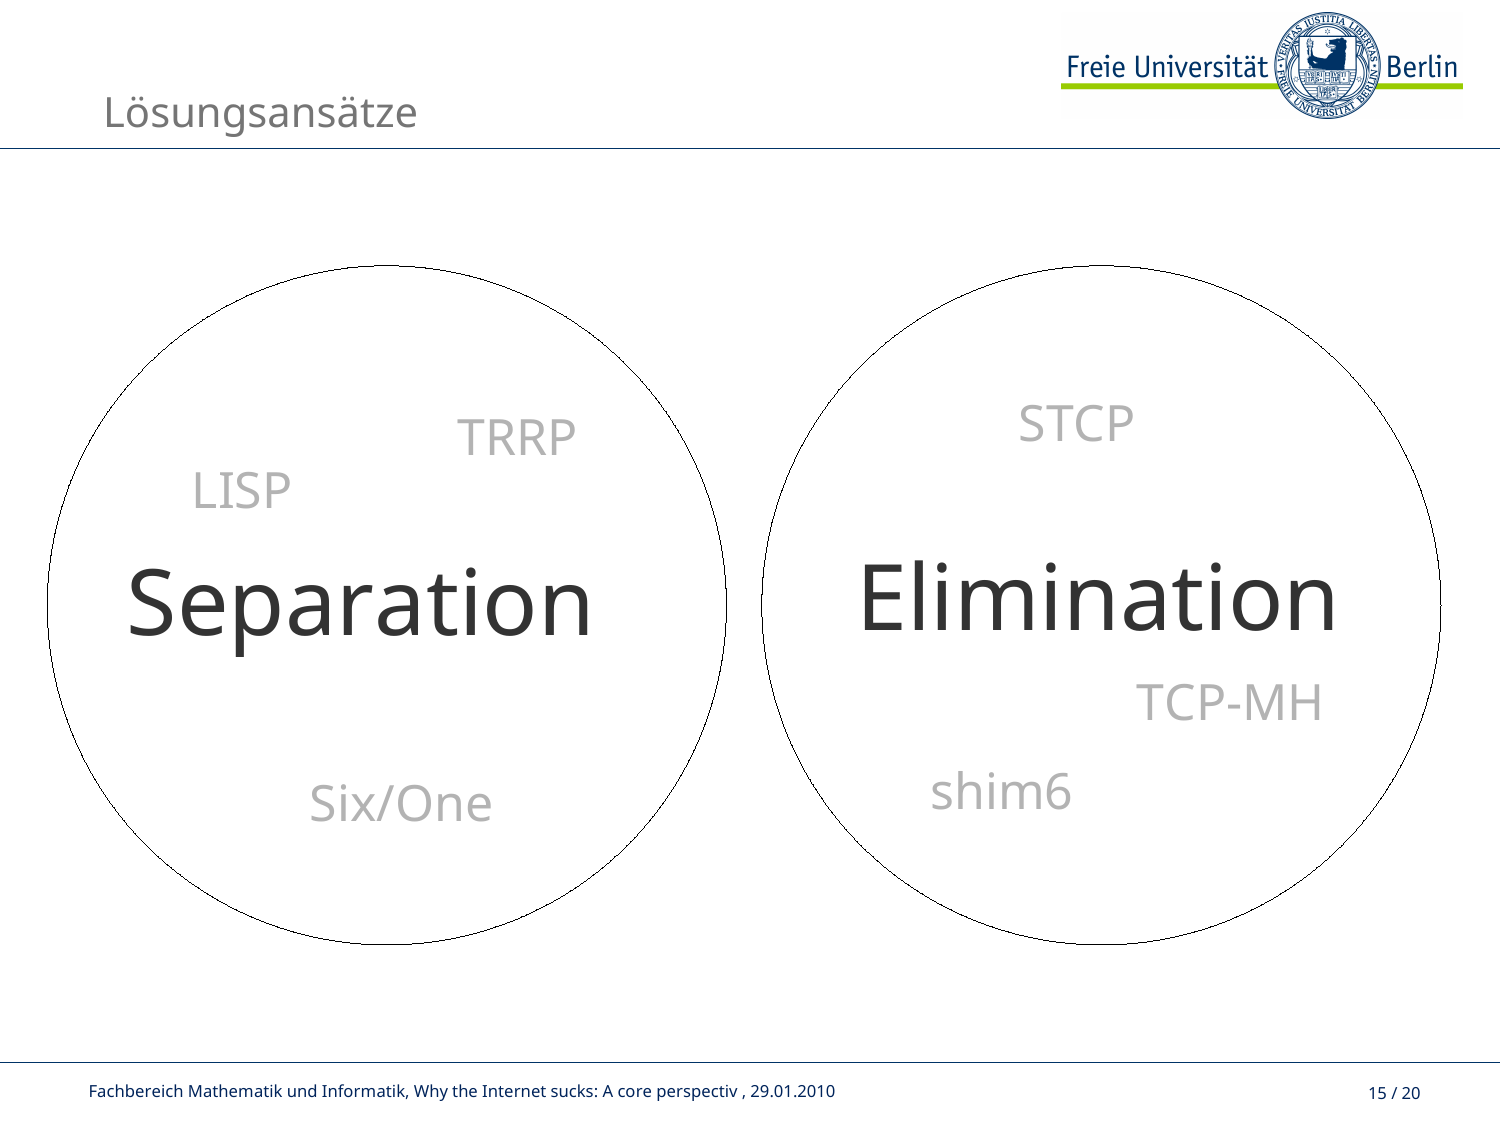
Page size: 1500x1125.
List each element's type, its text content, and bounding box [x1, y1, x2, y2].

text_box TRRP [442, 397, 680, 473]
text_box LISP [177, 450, 325, 526]
picture [1061, 12, 1463, 119]
text_box Separation [112, 536, 642, 662]
text_box TCP-MH [1122, 663, 1359, 739]
title Lösungsansätze [88, 79, 1275, 150]
text_box Elimination [841, 531, 1383, 657]
text_box shim6 [915, 751, 1152, 827]
text_box Six/One [295, 763, 532, 839]
text_box STCP [1003, 383, 1241, 459]
